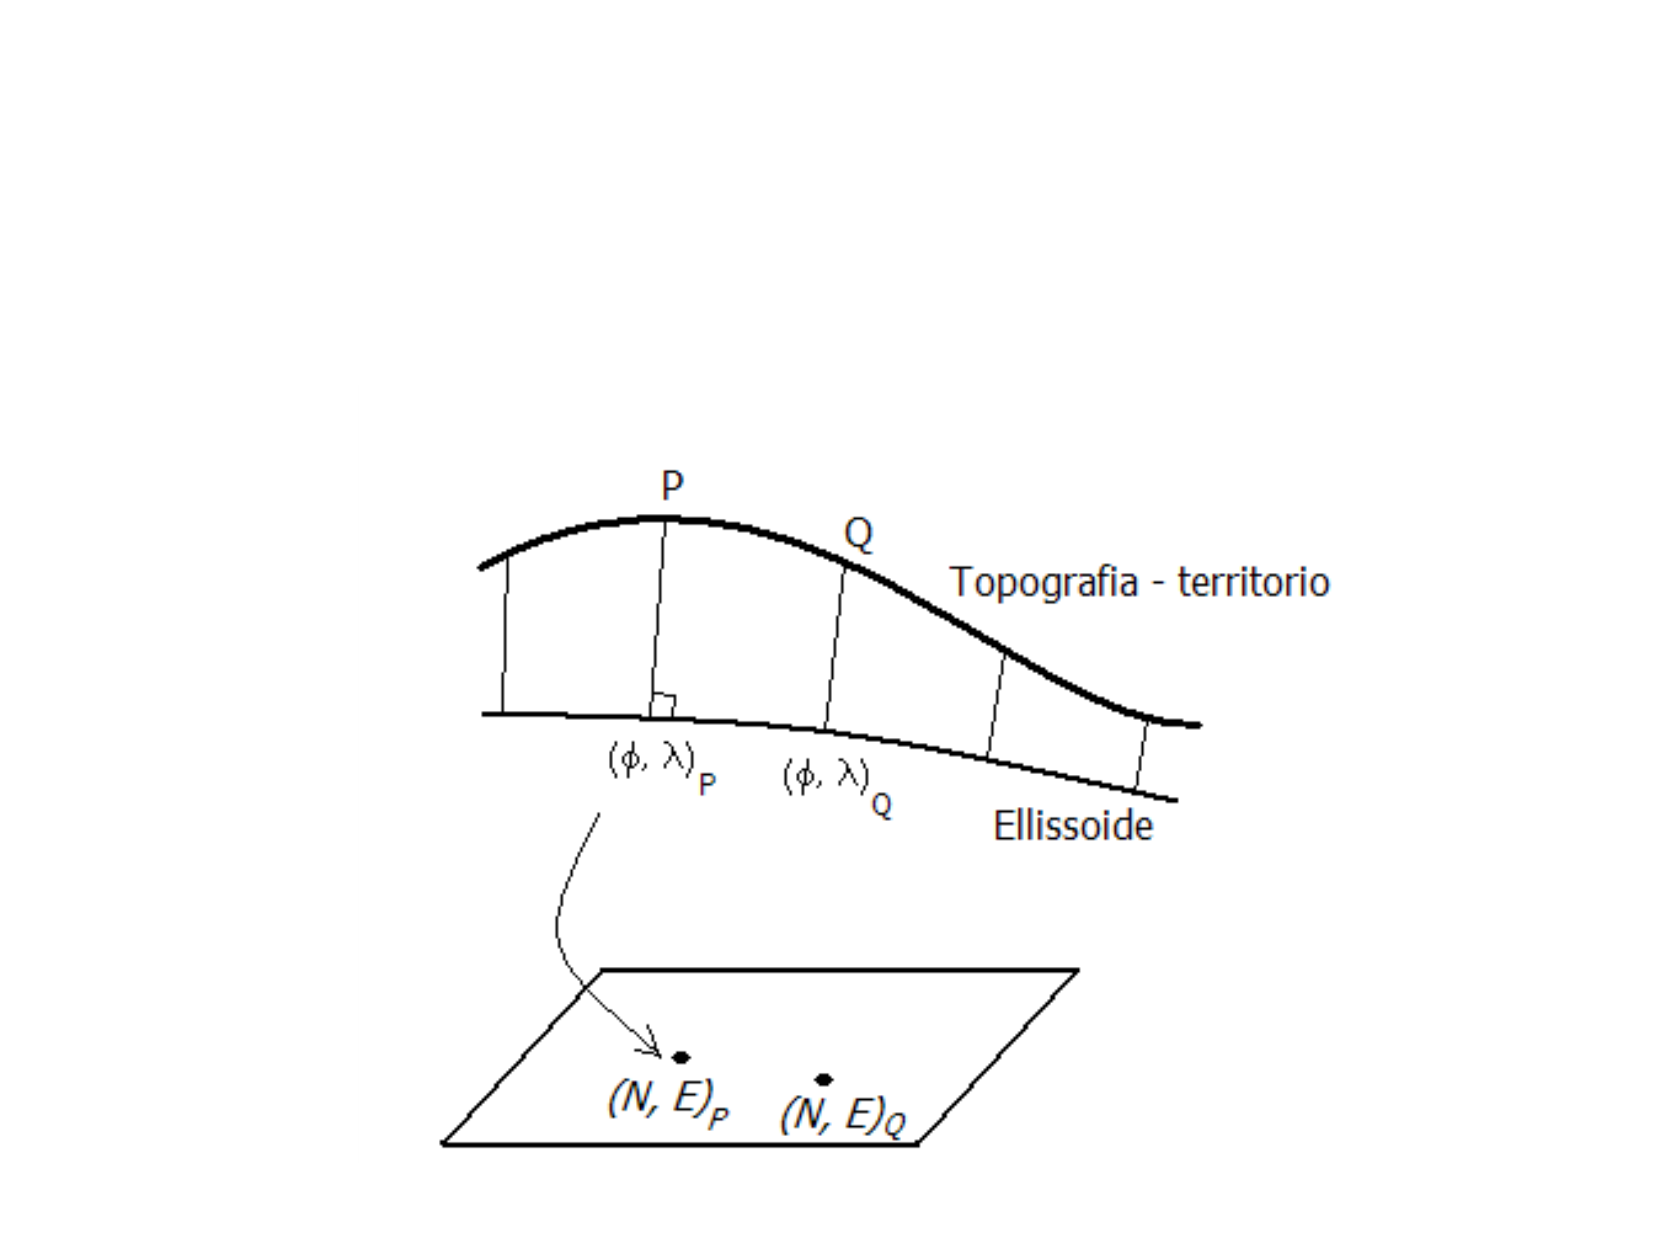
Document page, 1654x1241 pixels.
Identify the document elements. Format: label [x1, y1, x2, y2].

picture [357, 385, 1361, 1163]
